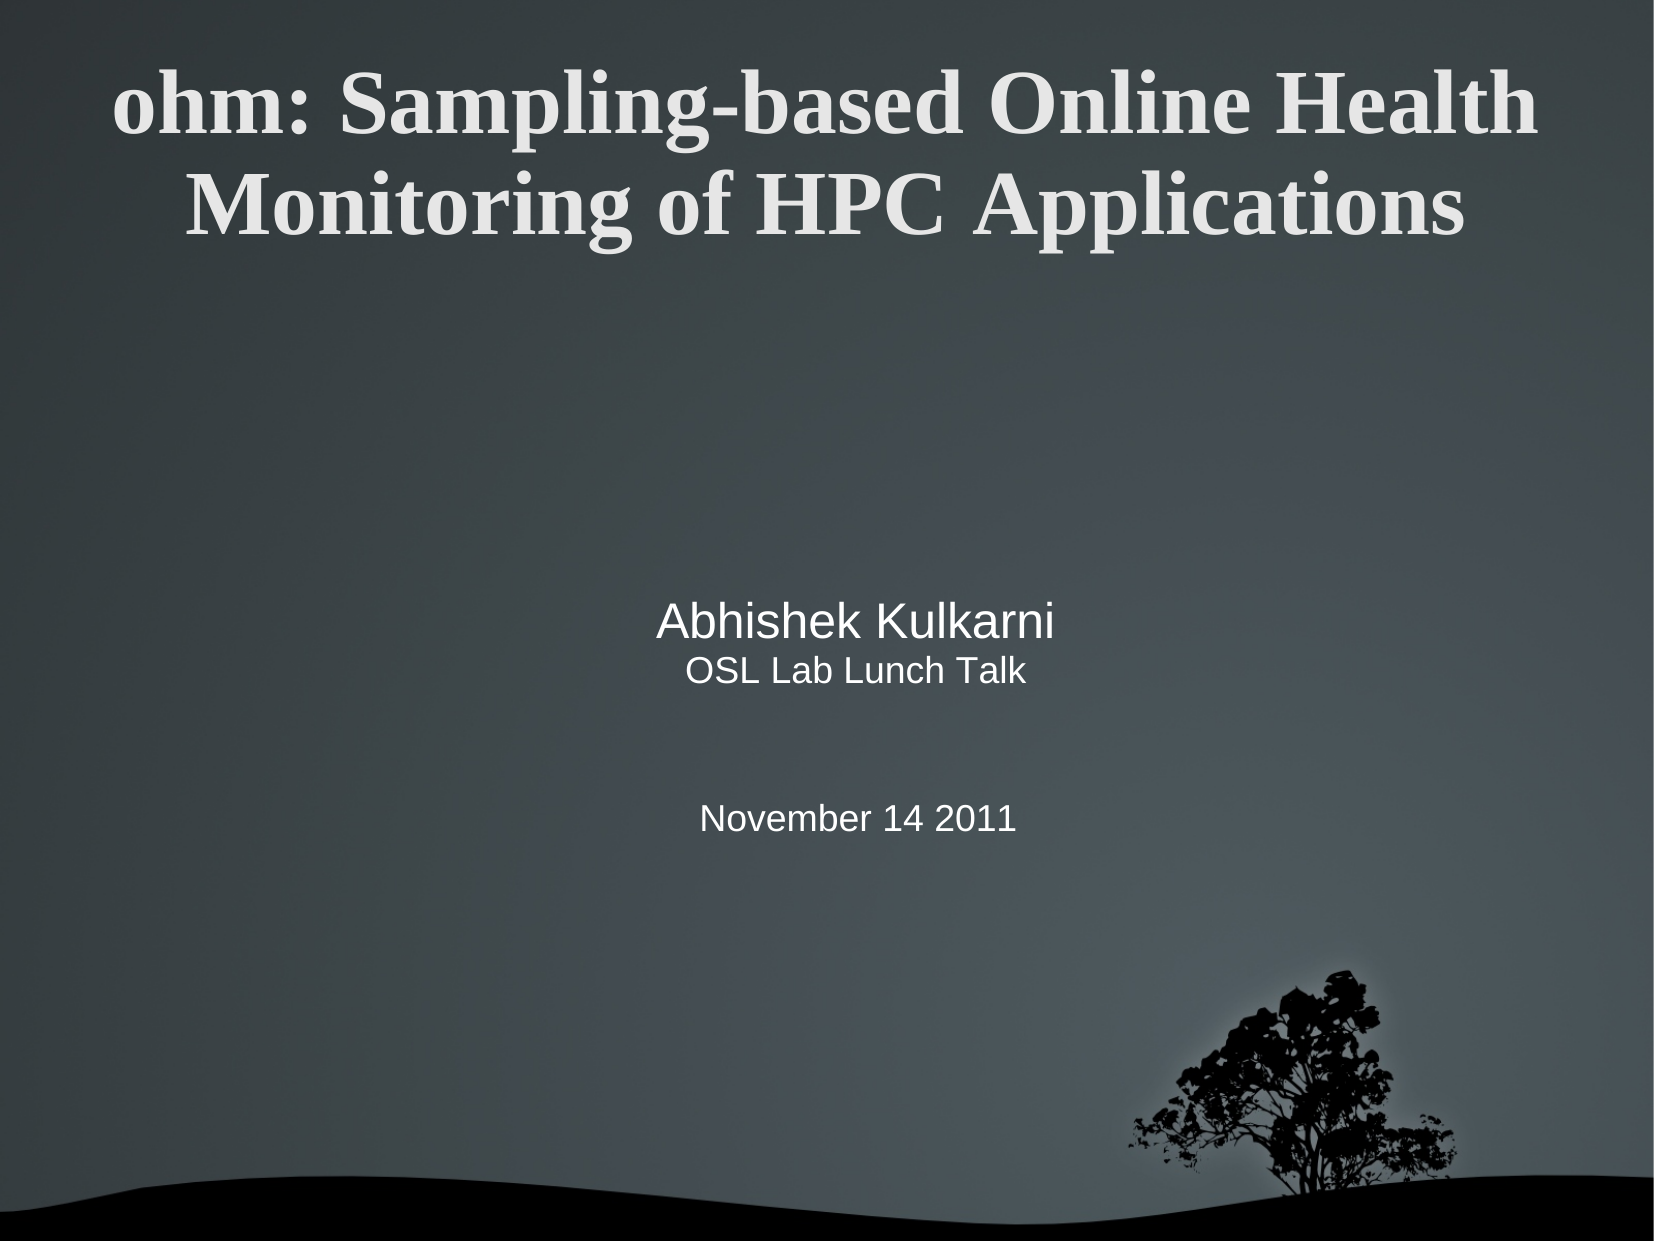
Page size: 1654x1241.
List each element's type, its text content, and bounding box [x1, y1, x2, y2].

title ohm: Sampling-based Online Health Monitoring of HPC Applications [82, 33, 1571, 273]
picture [0, 0, 1654, 1241]
text_box Abhishek Kulkarni OSL Lab Lunch Talk [641, 586, 1071, 699]
subtitle [82, 290, 1571, 1109]
text_box November 14 2011 [684, 789, 1033, 847]
